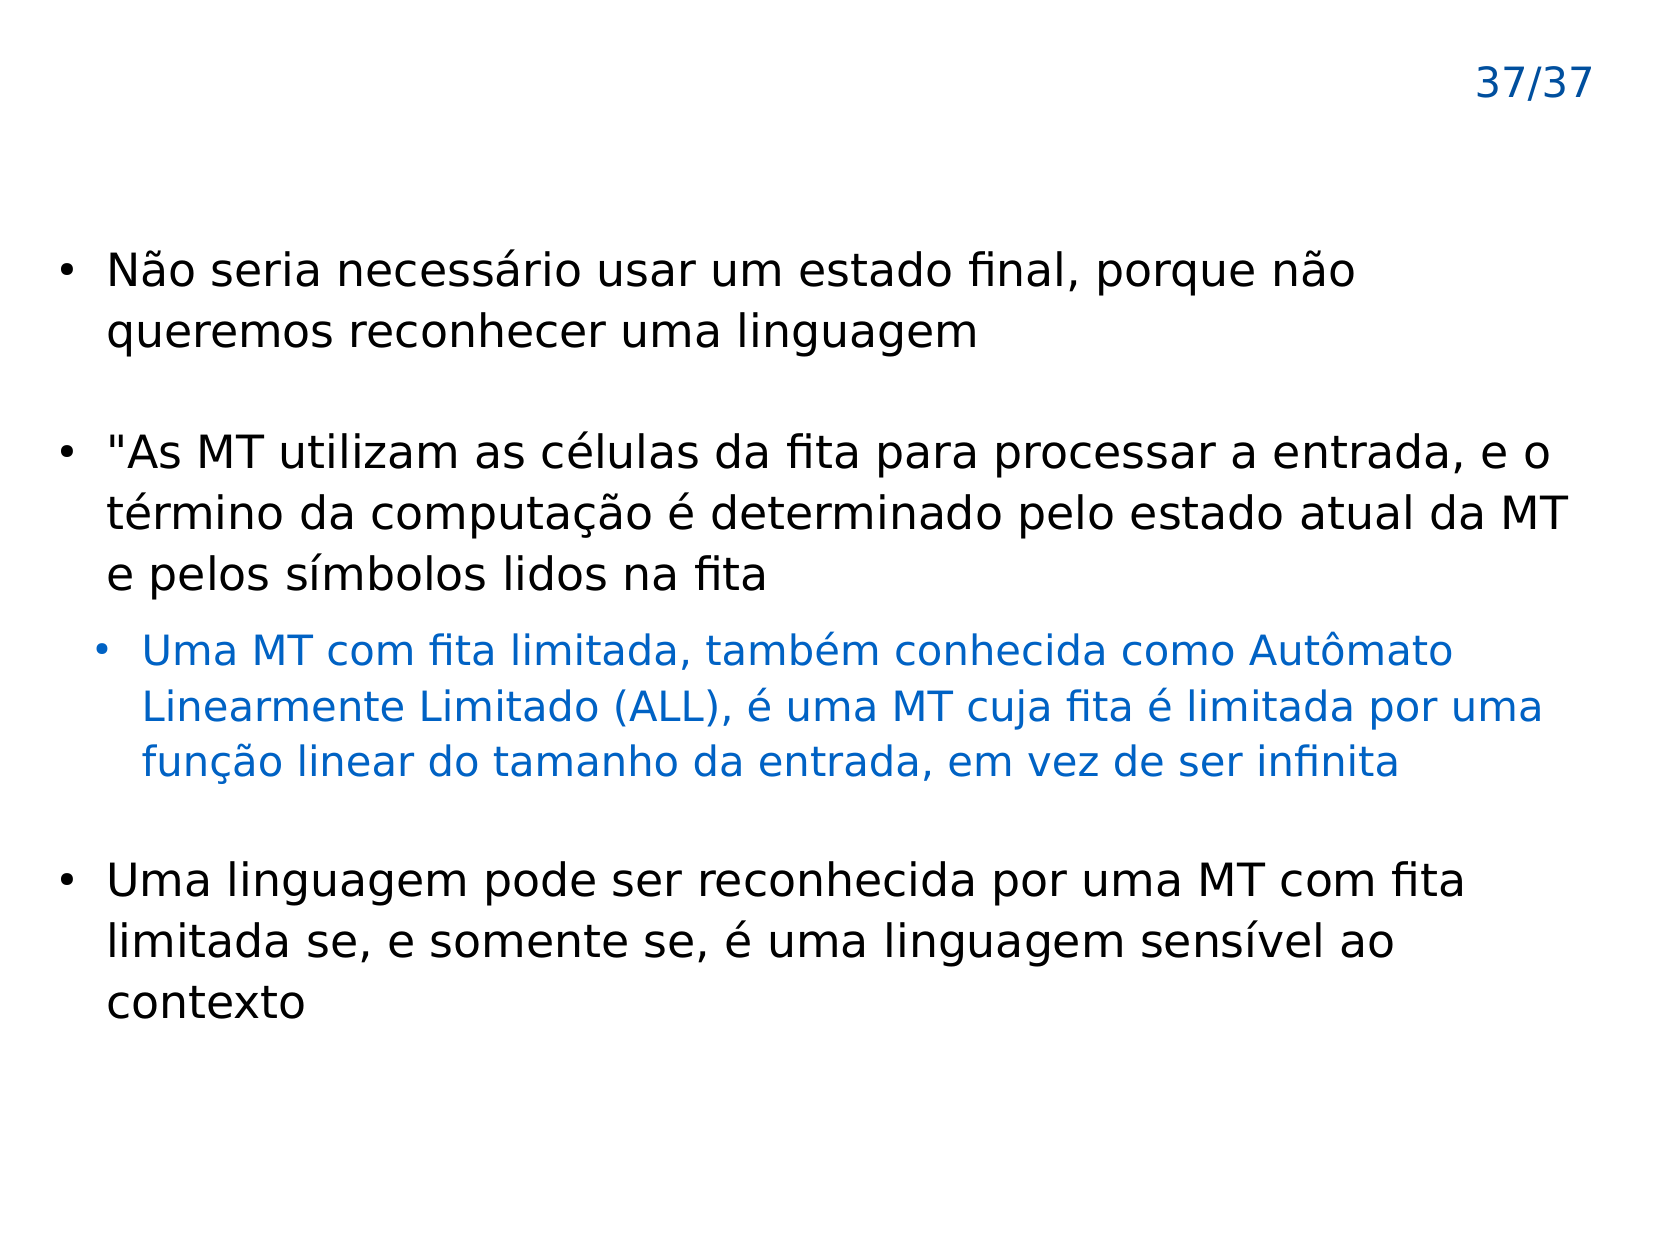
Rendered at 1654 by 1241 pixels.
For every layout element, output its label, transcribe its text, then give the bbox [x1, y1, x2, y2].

list Não seria necessário usar um estado final, porque não queremos reconhecer uma linguagem "As MT utilizam as células da fita para processar a entrada, e o término da computação é determinado pelo estado atual da MT e pelos símbolos lidos na fita Uma MT com fita limitada, também conhecida como Autômato Linearmente Limitado (ALL), é uma MT cuja fita é limitada por uma função linear do tamanho da entrada, em vez de ser infinita Uma linguagem pode ser reconhecida por uma MT com fita limitada se, e somente se, é uma linguagem sensível ao contexto [59, 236, 1595, 1211]
